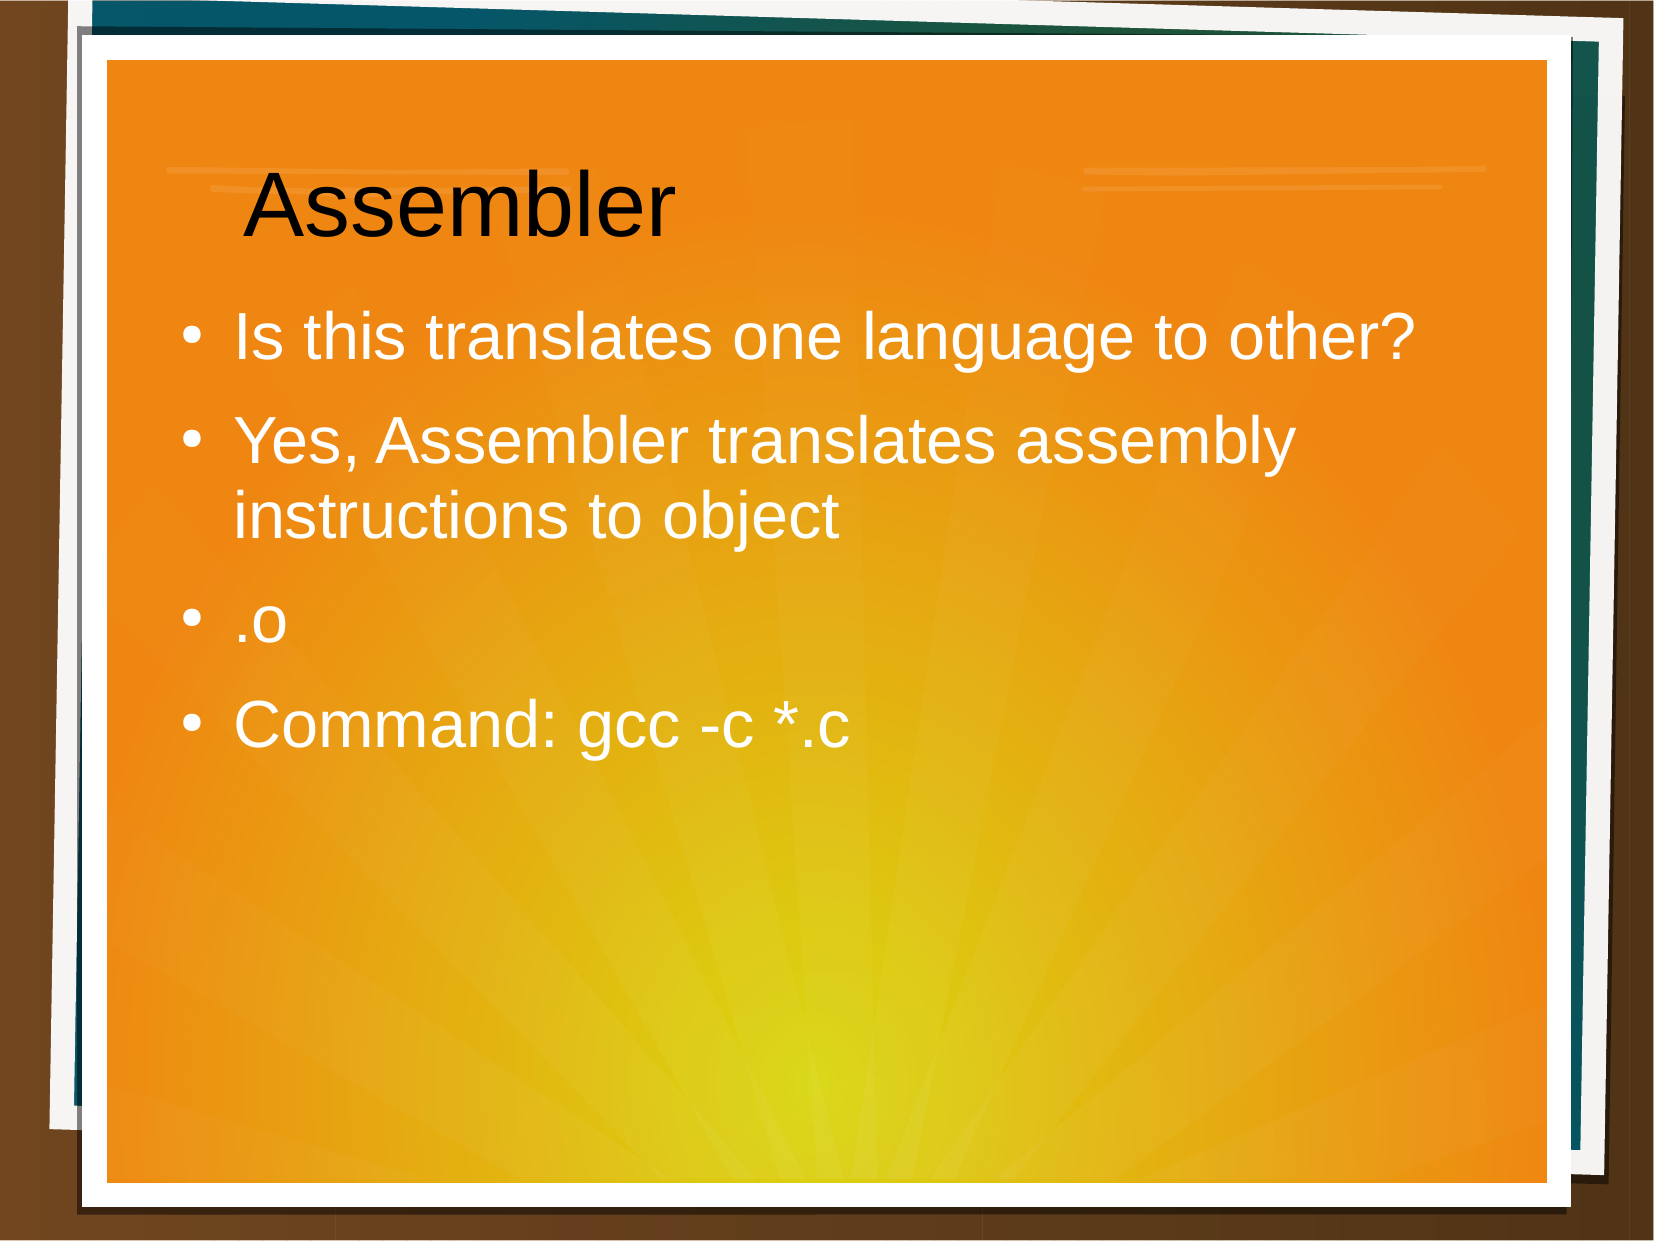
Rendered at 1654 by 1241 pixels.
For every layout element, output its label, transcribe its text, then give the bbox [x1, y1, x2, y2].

title Assembler [200, 106, 721, 299]
list Is this translates one language to other? Yes, Assembler translates assembly instructions to object .o Command: gcc -c *.c [162, 299, 1492, 1241]
